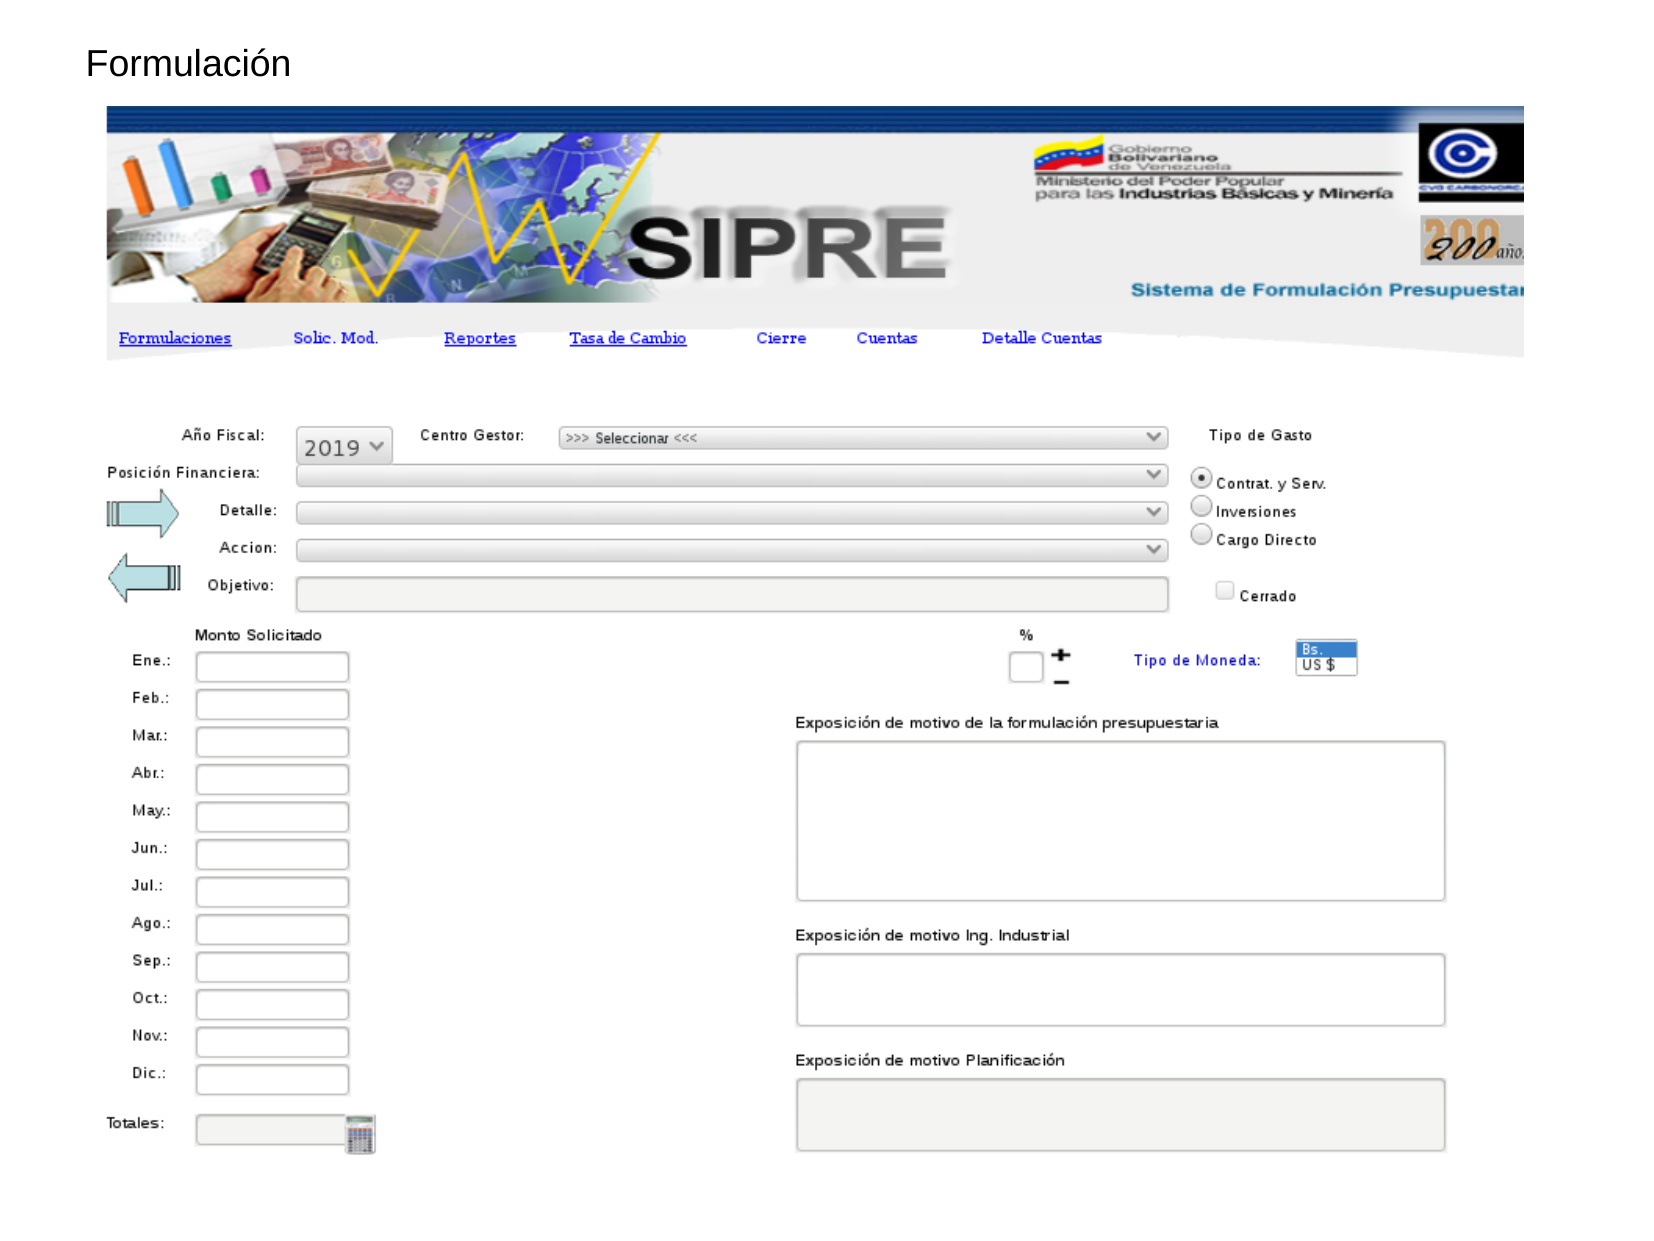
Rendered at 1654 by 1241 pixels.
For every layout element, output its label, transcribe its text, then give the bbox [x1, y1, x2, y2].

text_box Formulación [70, 35, 851, 93]
picture [104, 106, 1524, 1219]
